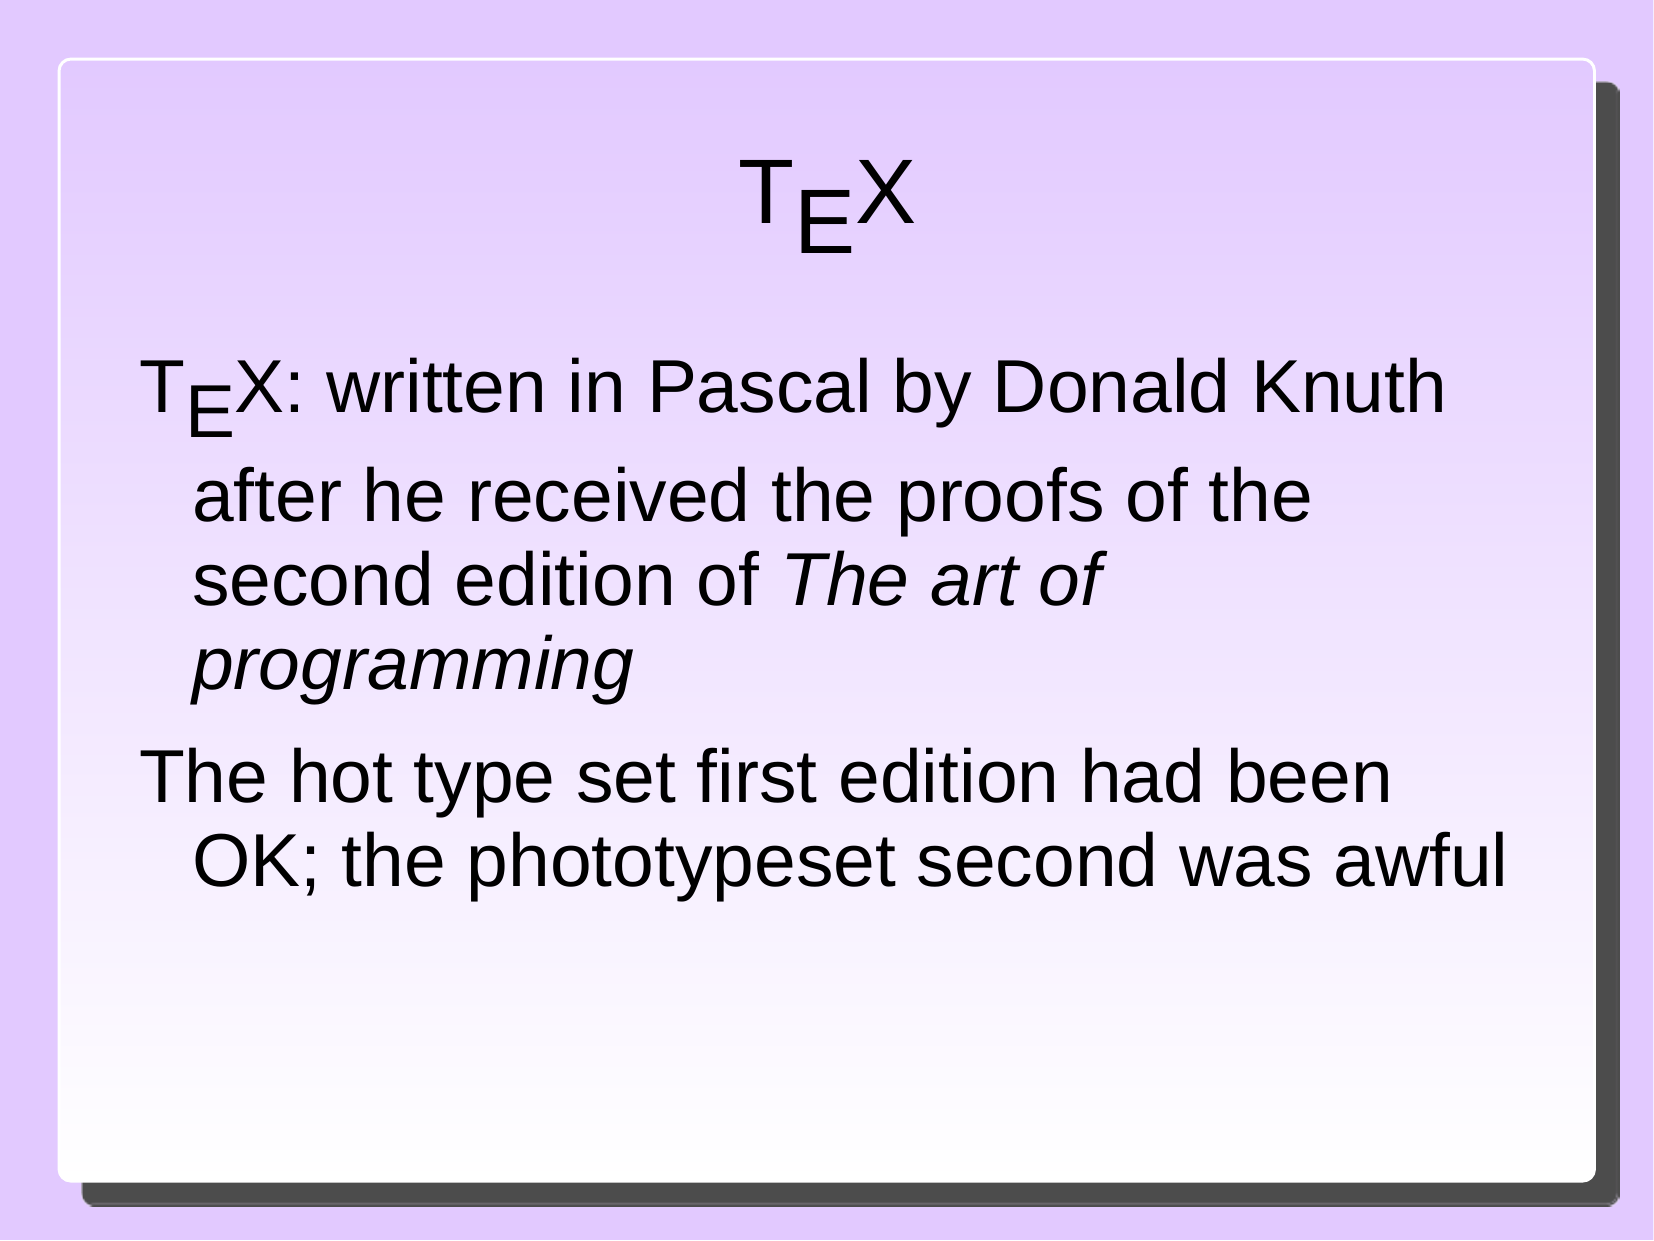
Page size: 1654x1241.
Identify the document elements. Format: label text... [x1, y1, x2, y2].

list TEX: written in Pascal by Donald Knuth after he received the proofs of the second edition of The art of programming The hot type set first edition had been OK; the phototypeset second was awful [121, 344, 1534, 1127]
title TEX [121, 102, 1534, 311]
